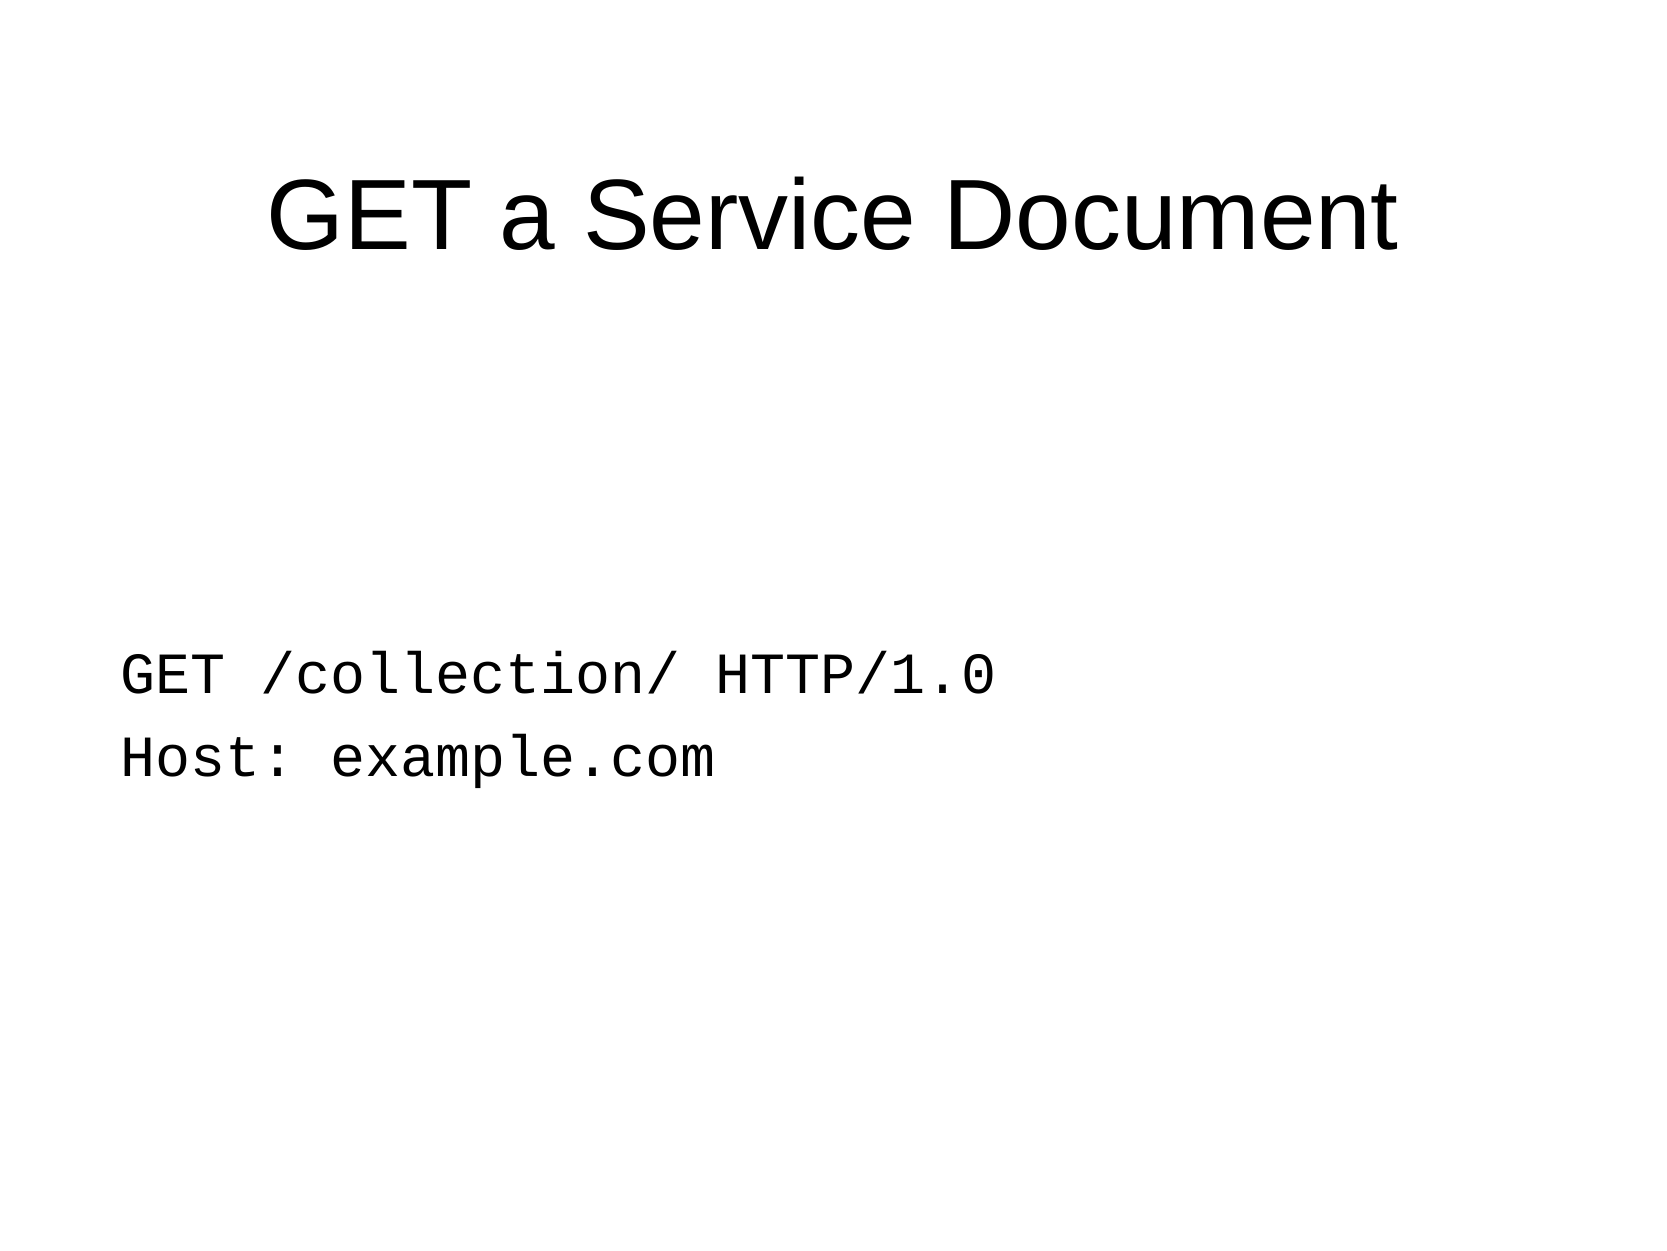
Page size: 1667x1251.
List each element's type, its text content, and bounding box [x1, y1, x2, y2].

title GET a Service Document [124, 118, 1542, 313]
subtitle GET /collection/ HTTP/1.0 Host: example.com [120, 351, 1538, 1088]
